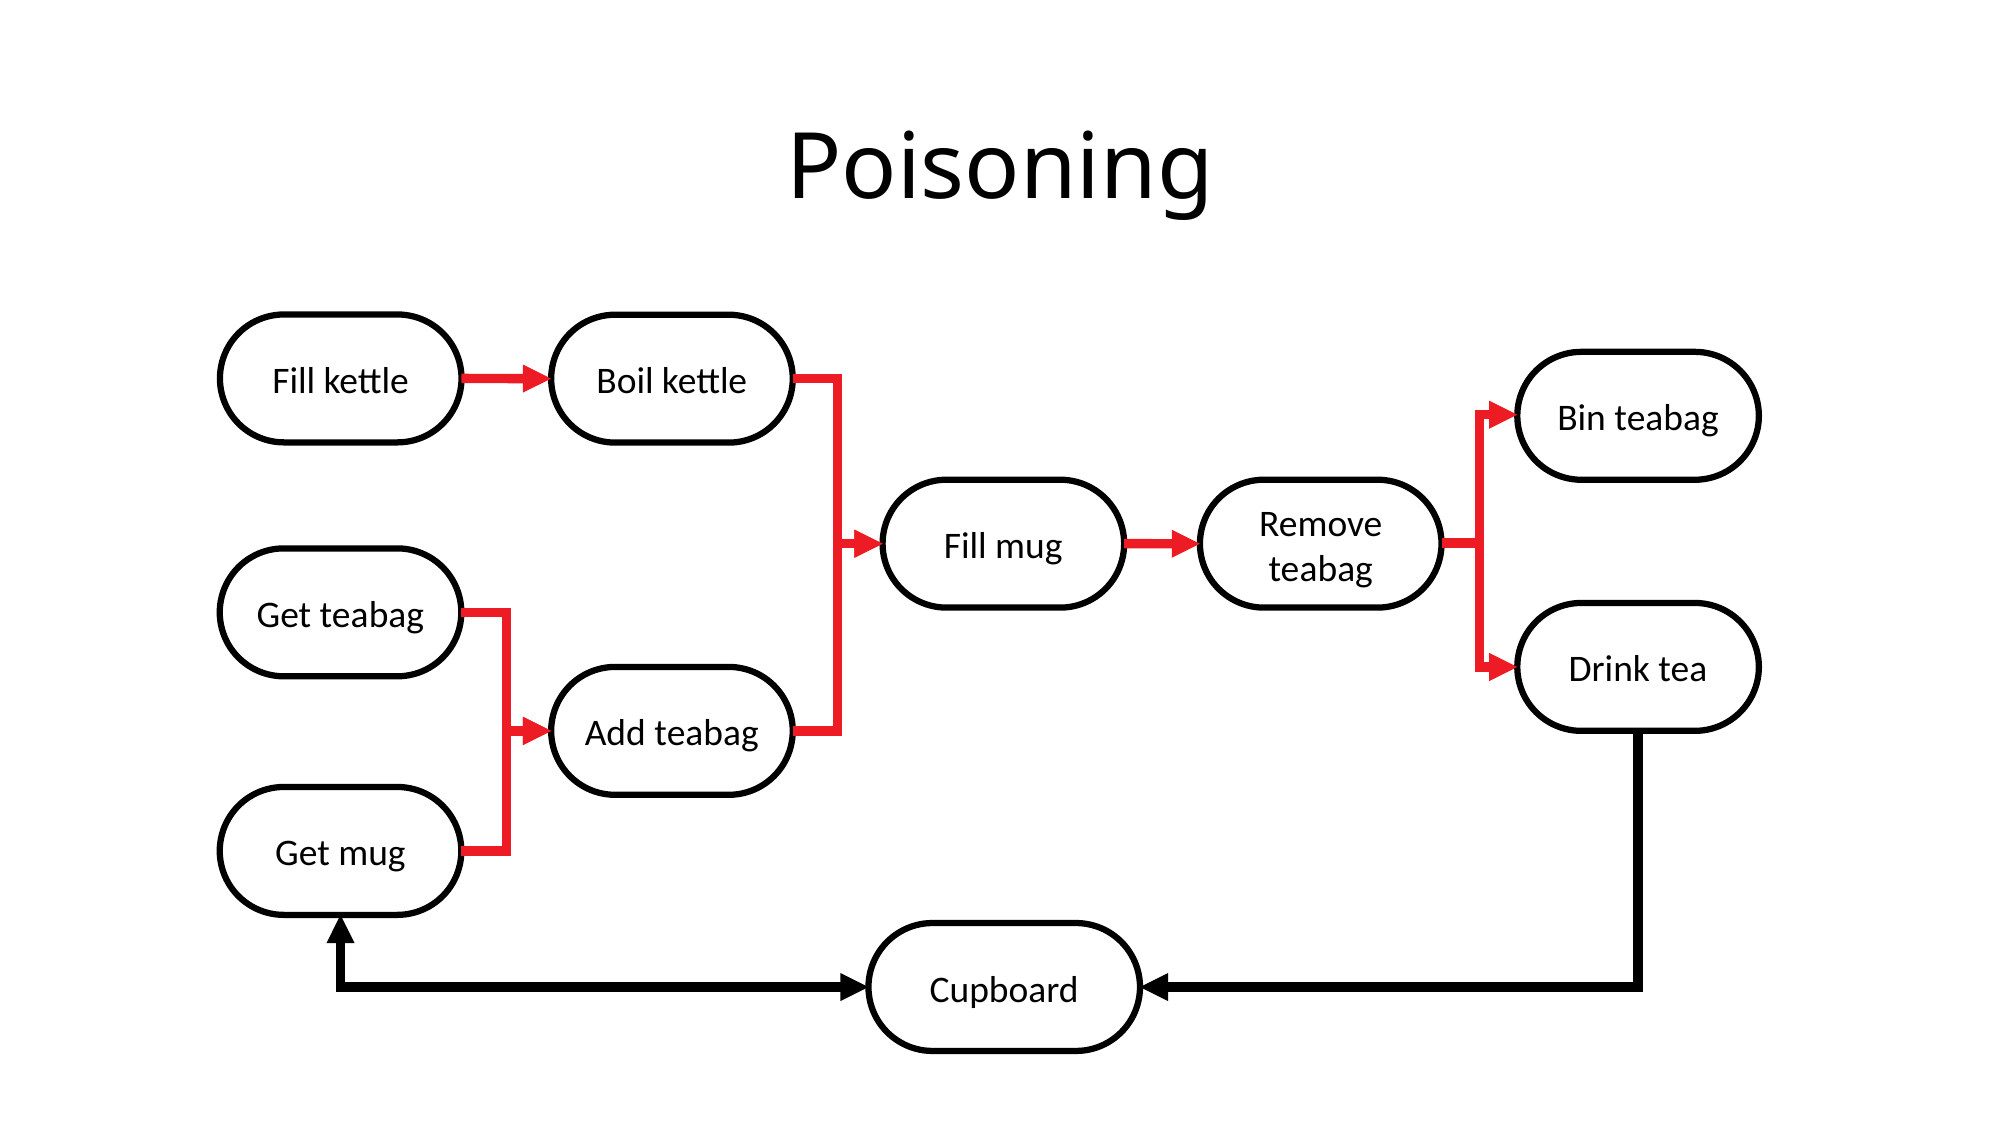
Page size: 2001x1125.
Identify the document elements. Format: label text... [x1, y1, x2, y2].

text_box Remove teabag [1199, 479, 1442, 608]
text_box Get mug [219, 786, 462, 915]
text_box Add teabag [551, 666, 793, 795]
title Poisoning [137, 59, 1863, 278]
text_box Bin teabag [1517, 351, 1759, 480]
text_box Fill mug [882, 479, 1124, 608]
text_box Boil kettle [551, 314, 793, 443]
text_box Fill kettle [219, 314, 462, 443]
text_box Cupboard [868, 923, 1141, 1051]
text_box Get teabag [219, 548, 462, 677]
text_box Drink tea [1517, 602, 1759, 731]
